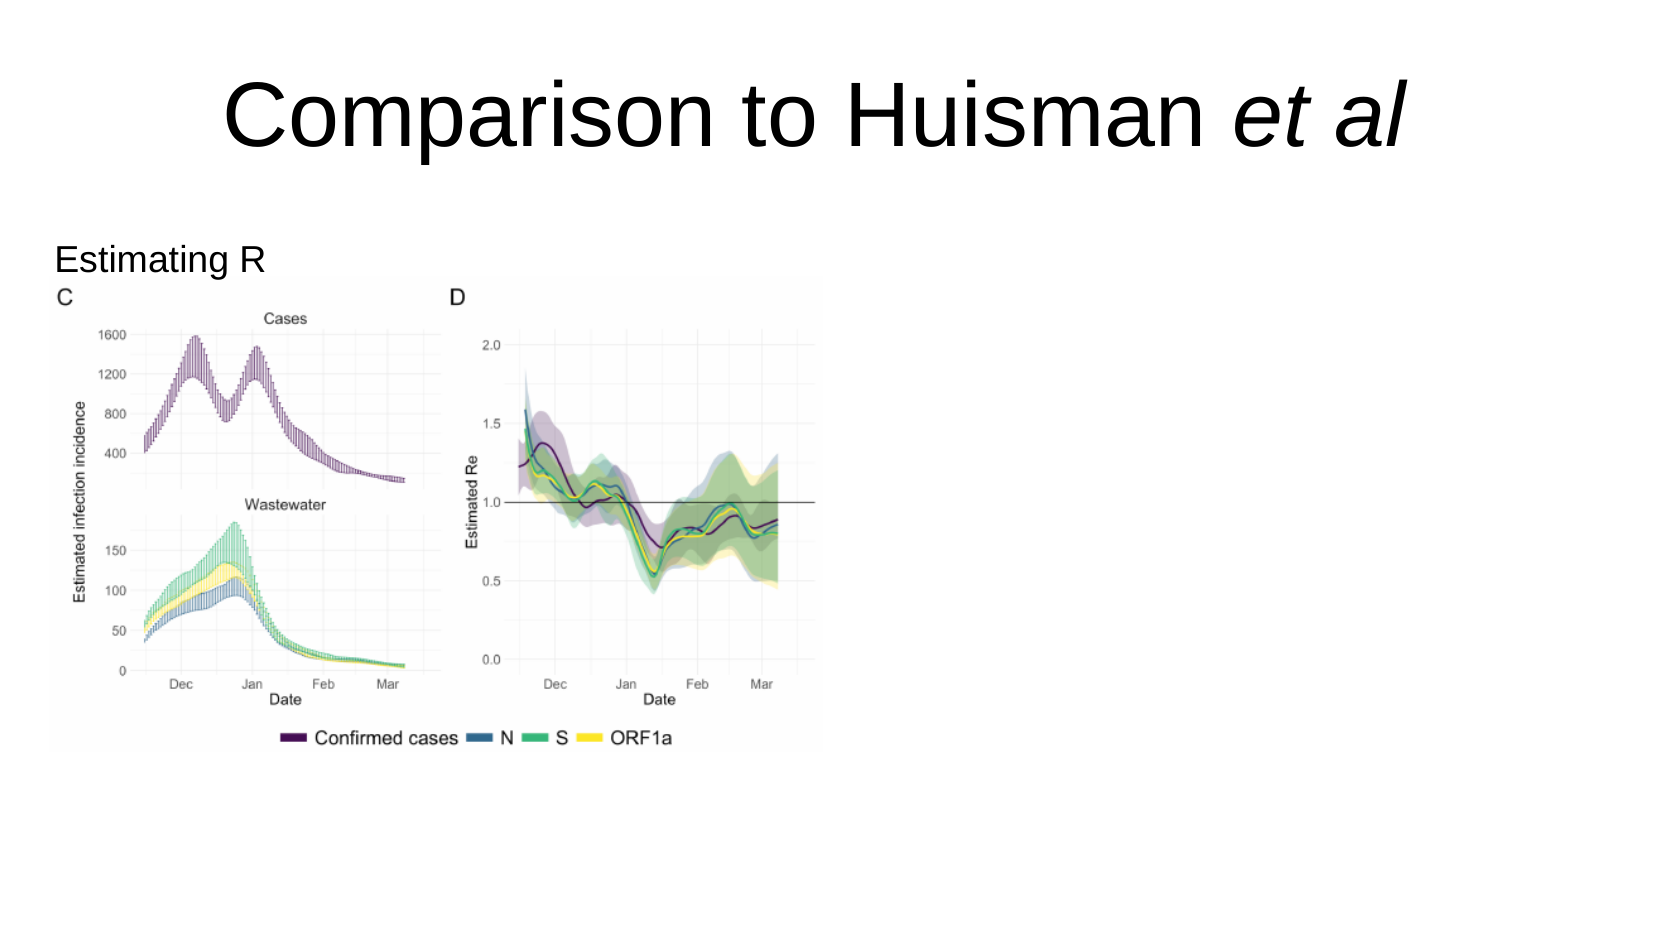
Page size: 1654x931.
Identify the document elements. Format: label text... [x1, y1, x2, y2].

text_box Estimating R [39, 230, 282, 288]
title Comparison to Huisman et al [82, 37, 1571, 193]
picture [47, 276, 841, 752]
